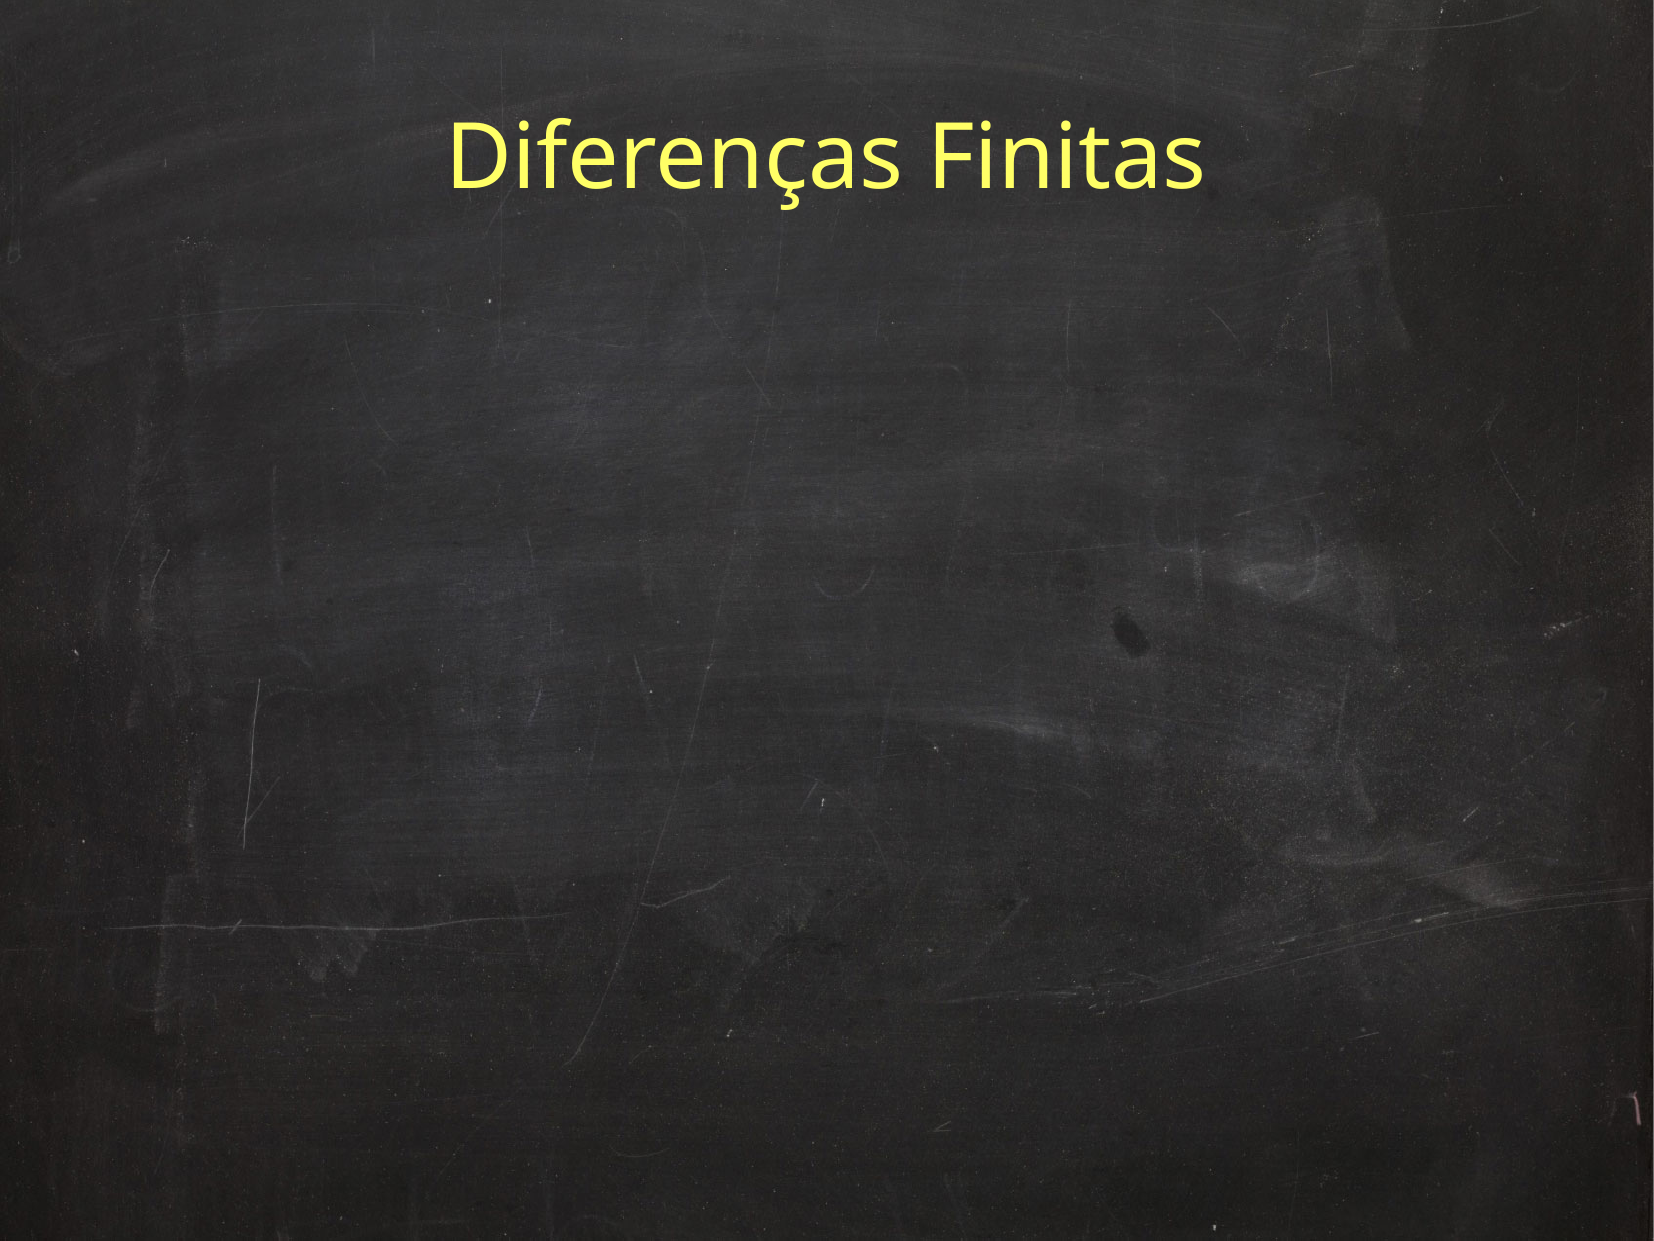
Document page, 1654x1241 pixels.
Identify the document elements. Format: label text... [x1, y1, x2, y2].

picture [0, 0, 1654, 1241]
title Diferenças Finitas [82, 56, 1571, 250]
